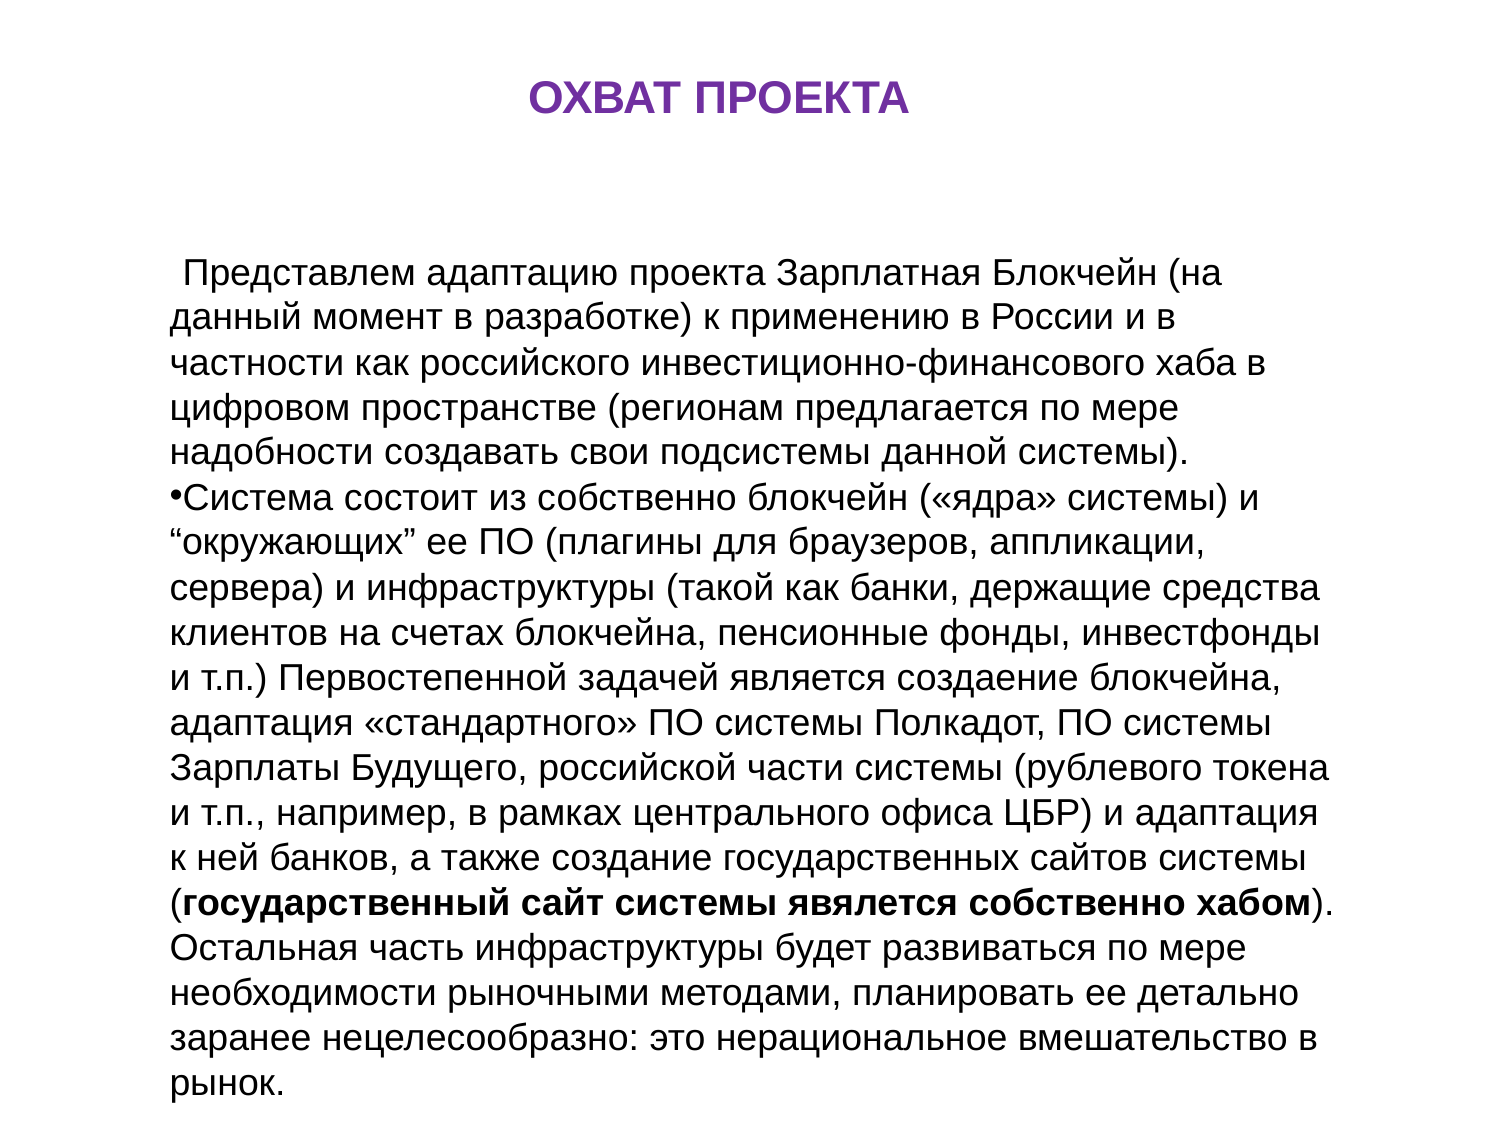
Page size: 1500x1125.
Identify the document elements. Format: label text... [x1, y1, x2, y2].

text_box ОХВАТ ПРОЕКТА [117, 59, 1313, 120]
text_box Представлем адаптацию проекта Зарплатная Блокчейн (на данный момент в разработке) к применению в России и в частности как российского инвестиционно-финансового хаба в цифровом пространстве (регионам предлагается по мере надобности создавать свои подсистемы данной системы). Система состоит из собственно блокчейн («ядра» системы) и “окружающих” ее ПО (плагины для браузеров, аппликации, сервера) и инфраструктуры (такой как банки, держащие средства клиентов на счетах блокчейна, пенсионные фонды, инвестфонды и т.п.) Первостепенной задачей является создаение блокчейна, адаптация «стандартного» ПО системы Полкадот, ПО системы Зарплаты Будущего, российской части системы (рублевого токена и т.п., например, в рамках центрального офиса ЦБР) и адаптация к ней банков, а также создание государственных сайтов системы (государственный сайт системы явялется собственно хабом). Остальная часть инфраструктуры будет развиваться по мере необходимости рыночными методами, планировать ее детально заранее нецелесообразно: это нерациональное вмешательство в рынок. [154, 240, 1351, 1110]
